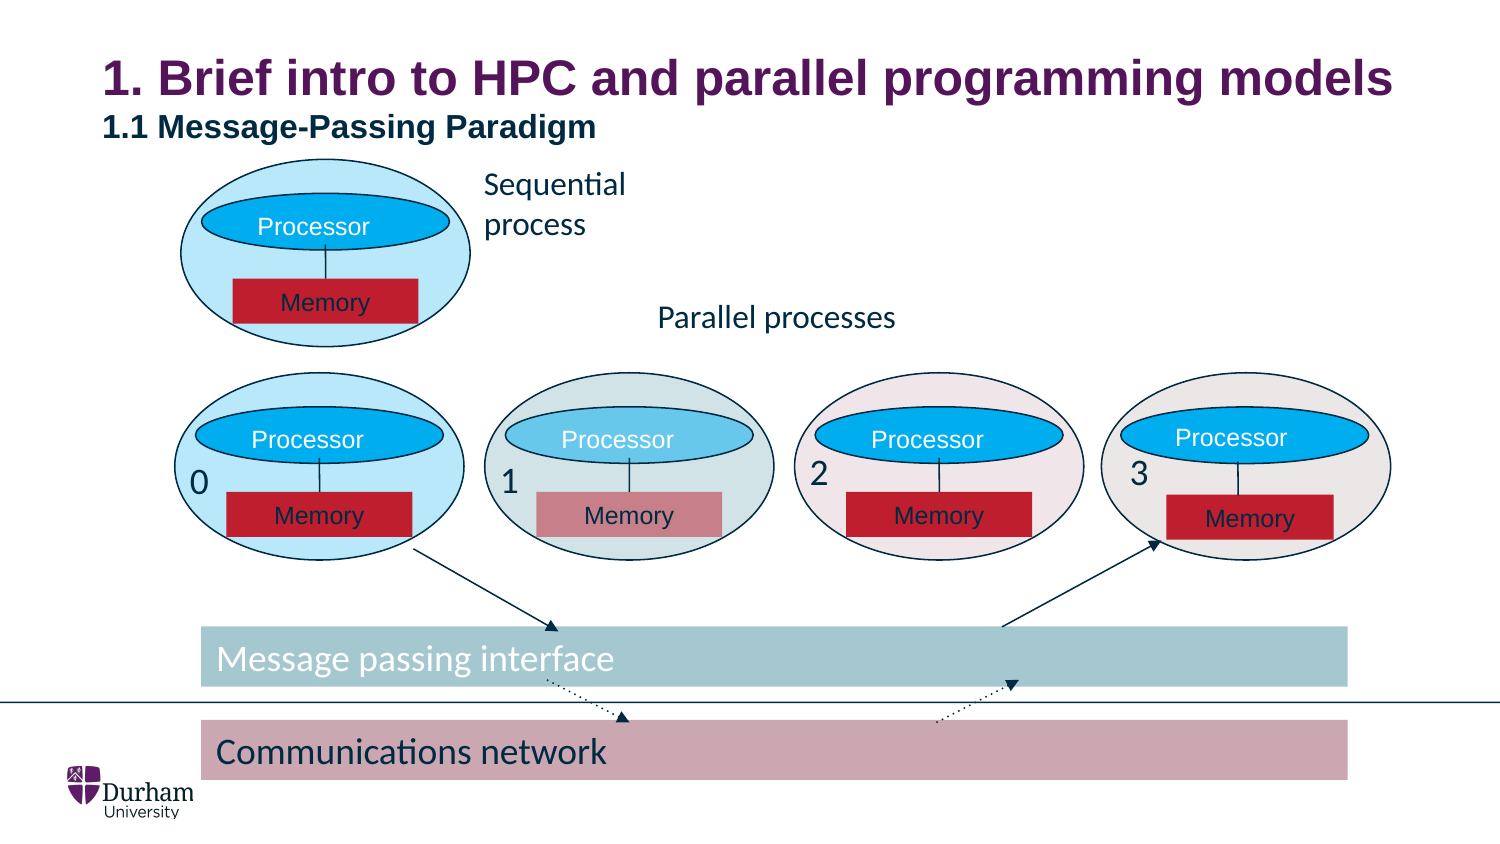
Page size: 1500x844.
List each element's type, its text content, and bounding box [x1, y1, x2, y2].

text_box Processor [856, 416, 1022, 462]
text_box [1101, 372, 1391, 561]
text_box Communications network [201, 719, 1348, 780]
text_box [487, 372, 774, 561]
text_box 0 [174, 449, 227, 510]
text_box 3 [1114, 440, 1167, 501]
picture [67, 766, 193, 819]
text_box Message passing interface [201, 626, 1348, 687]
text_box Processor [236, 416, 402, 462]
text_box Processor [546, 416, 712, 462]
text_box Parallel processes [642, 287, 919, 343]
text_box 1 [484, 448, 537, 509]
text_box [177, 372, 464, 561]
text_box Memory [226, 491, 413, 537]
text_box Processor [1159, 414, 1325, 460]
text_box Sequential process [468, 187, 668, 250]
text_box [800, 372, 1084, 561]
title 1. Brief intro to HPC and parallel programming models 1.1 Message-Passing Paradigm [101, 45, 1399, 187]
text_box Memory [232, 278, 419, 324]
text_box Memory [846, 491, 1033, 537]
text_box Processor [242, 202, 408, 248]
text_box [180, 187, 471, 347]
text_box 2 [794, 440, 847, 501]
text_box Memory [536, 491, 723, 537]
text_box Memory [1166, 494, 1334, 540]
